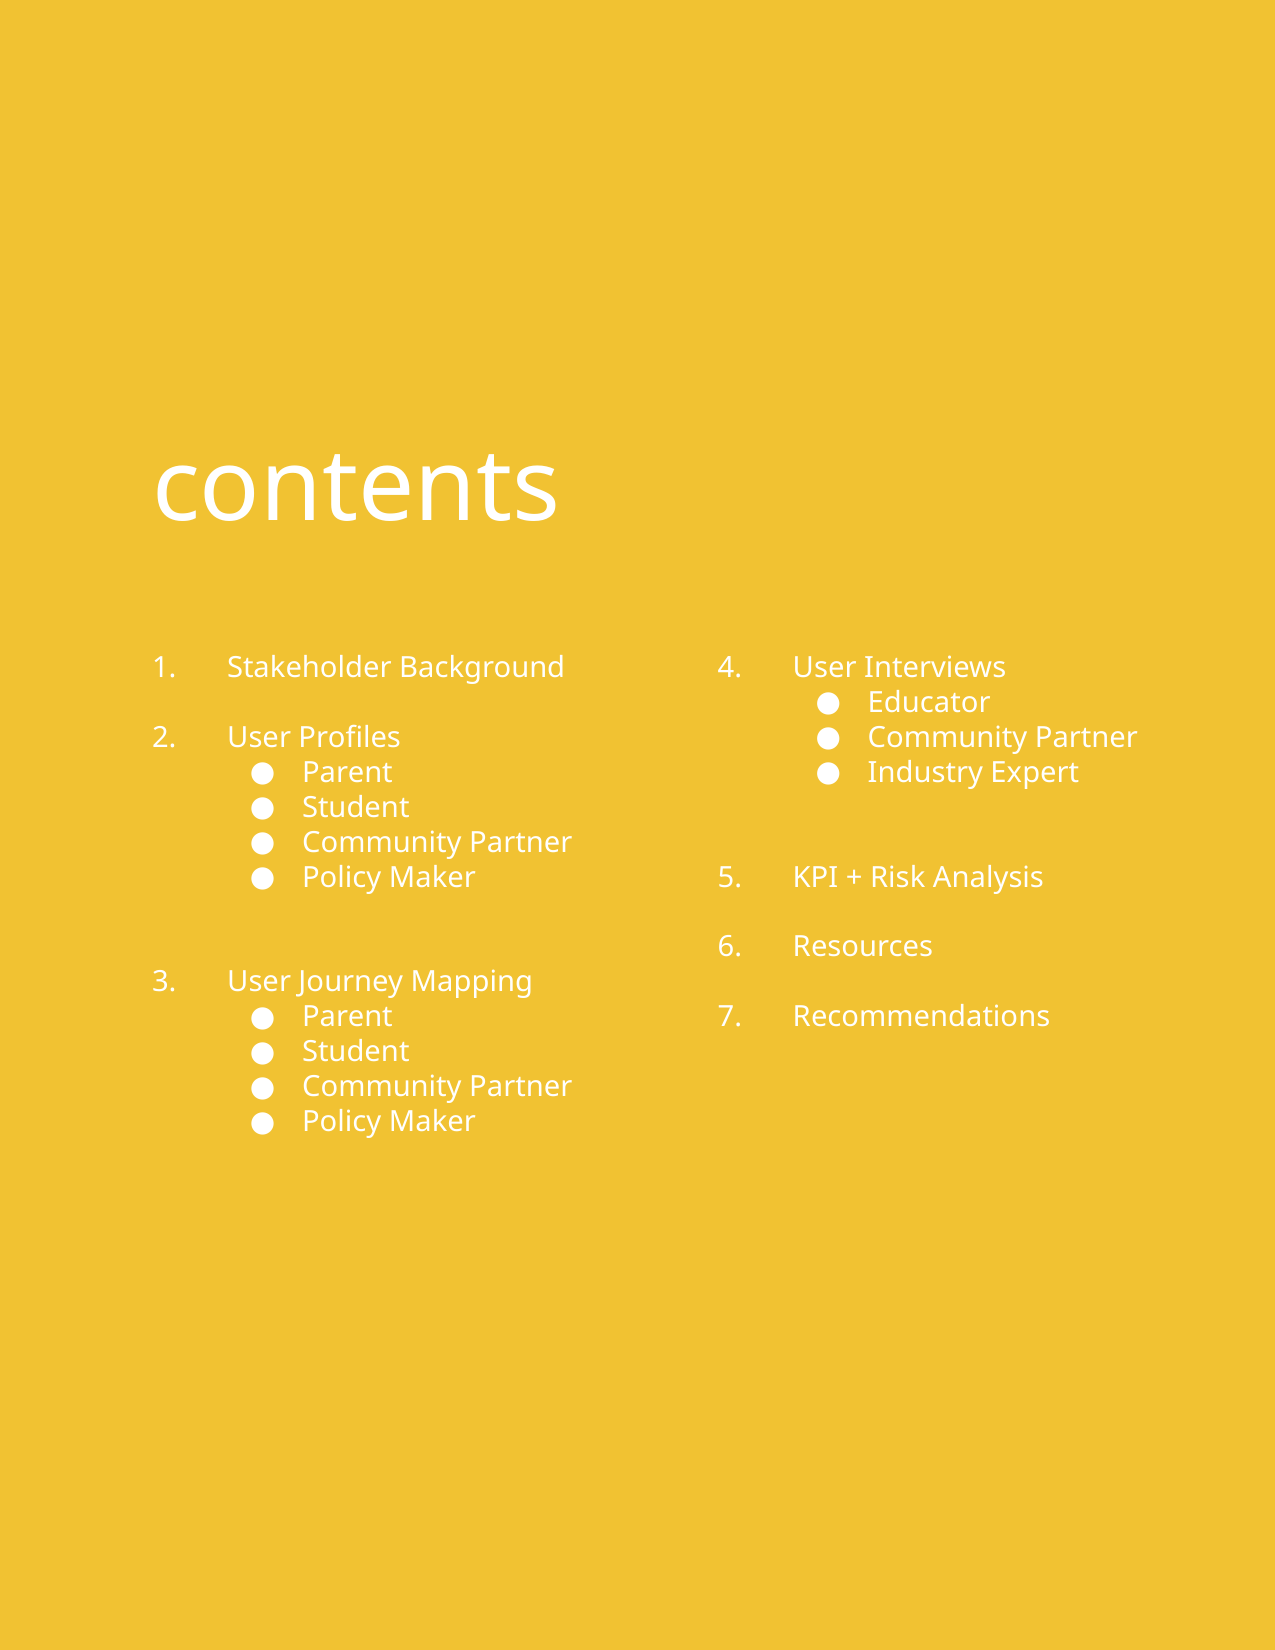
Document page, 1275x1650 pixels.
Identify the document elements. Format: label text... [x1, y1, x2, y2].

subtitle contents [137, 387, 1243, 554]
list 1. Stakeholder Background 2. User Profiles Parent Student Community Partner Policy Maker 3. User Journey Mapping Parent Student Community Partner Policy Maker [137, 598, 591, 1124]
text_box 4. User Interviews Educator Community Partner Industry Expert 5. KPI + Risk Analysis 6. Resources 7. Recommendations [702, 598, 1195, 1091]
